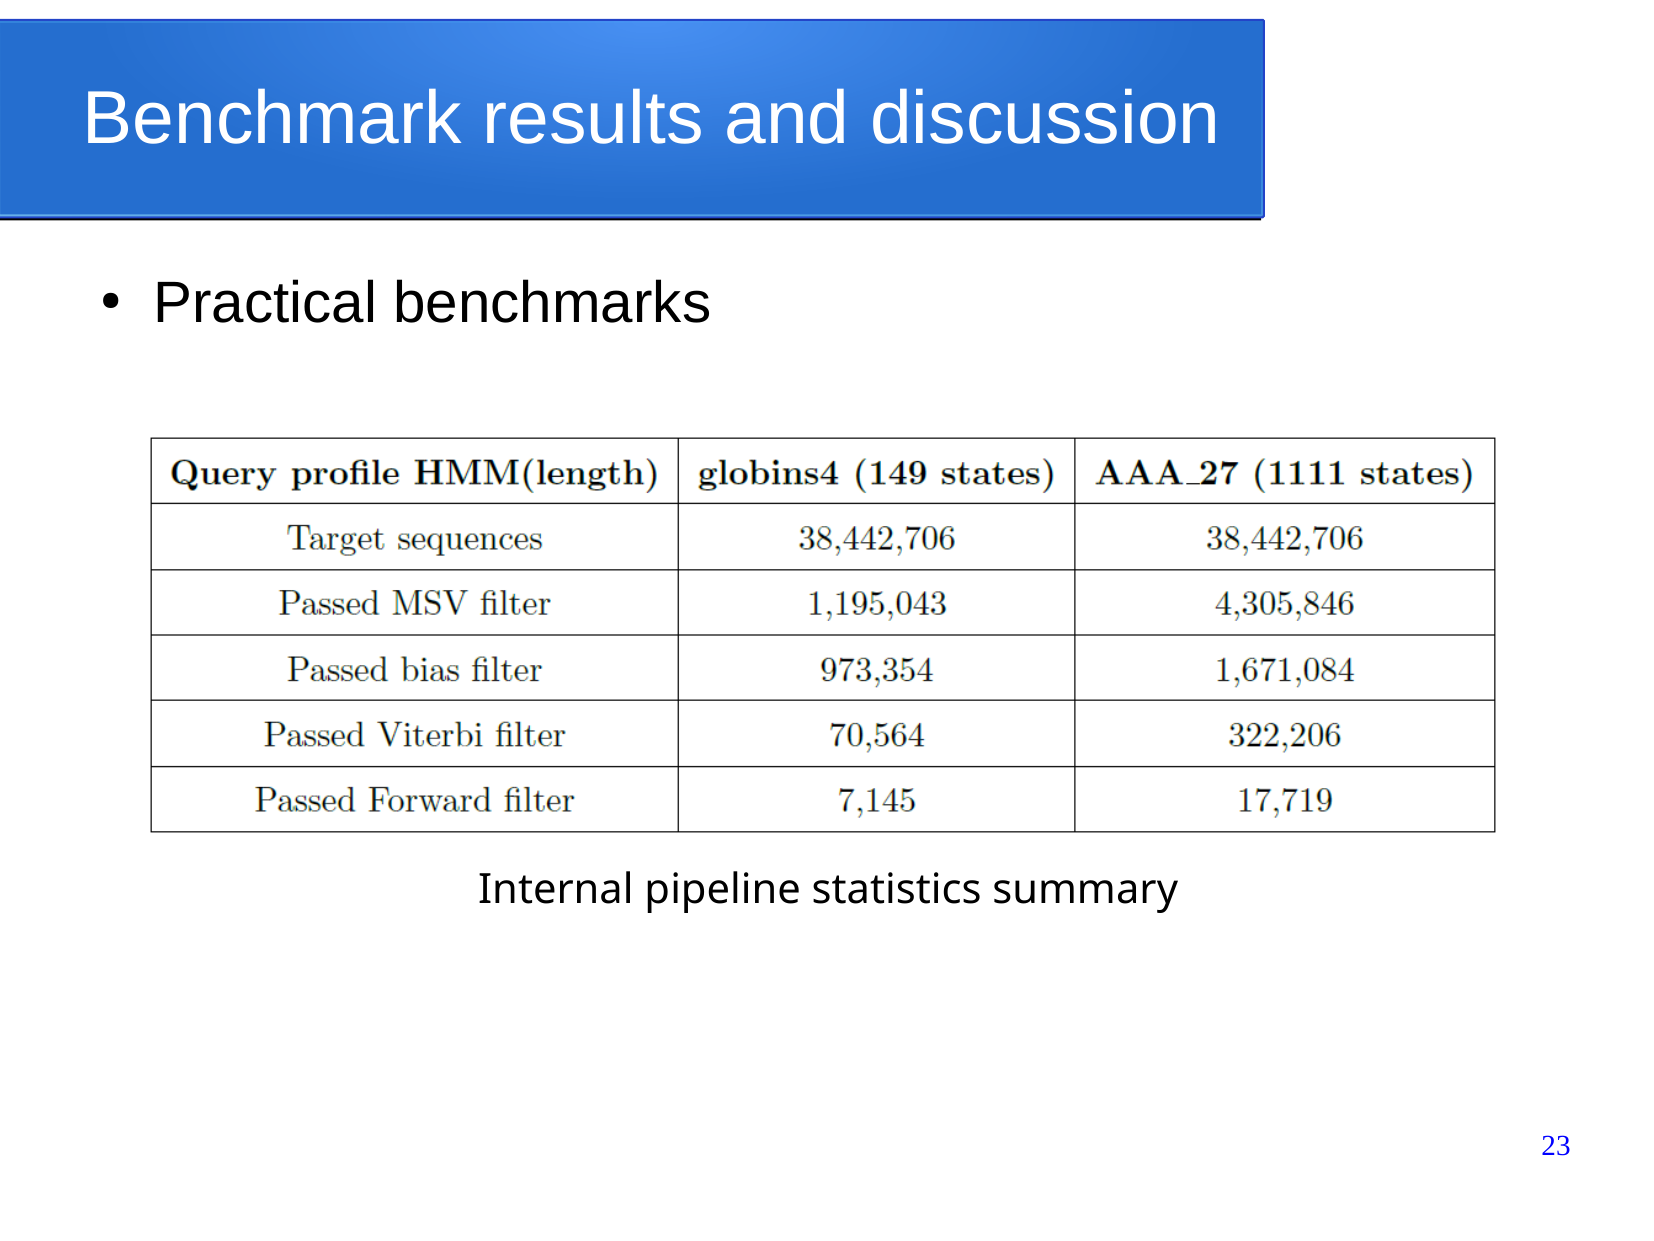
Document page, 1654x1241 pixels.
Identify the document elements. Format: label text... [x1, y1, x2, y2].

title Benchmark results and discussion [82, 25, 1250, 211]
text_box Internal pipeline statistics summary [463, 851, 1326, 923]
picture [147, 434, 1498, 836]
list Practical benchmarks [82, 269, 1538, 1201]
